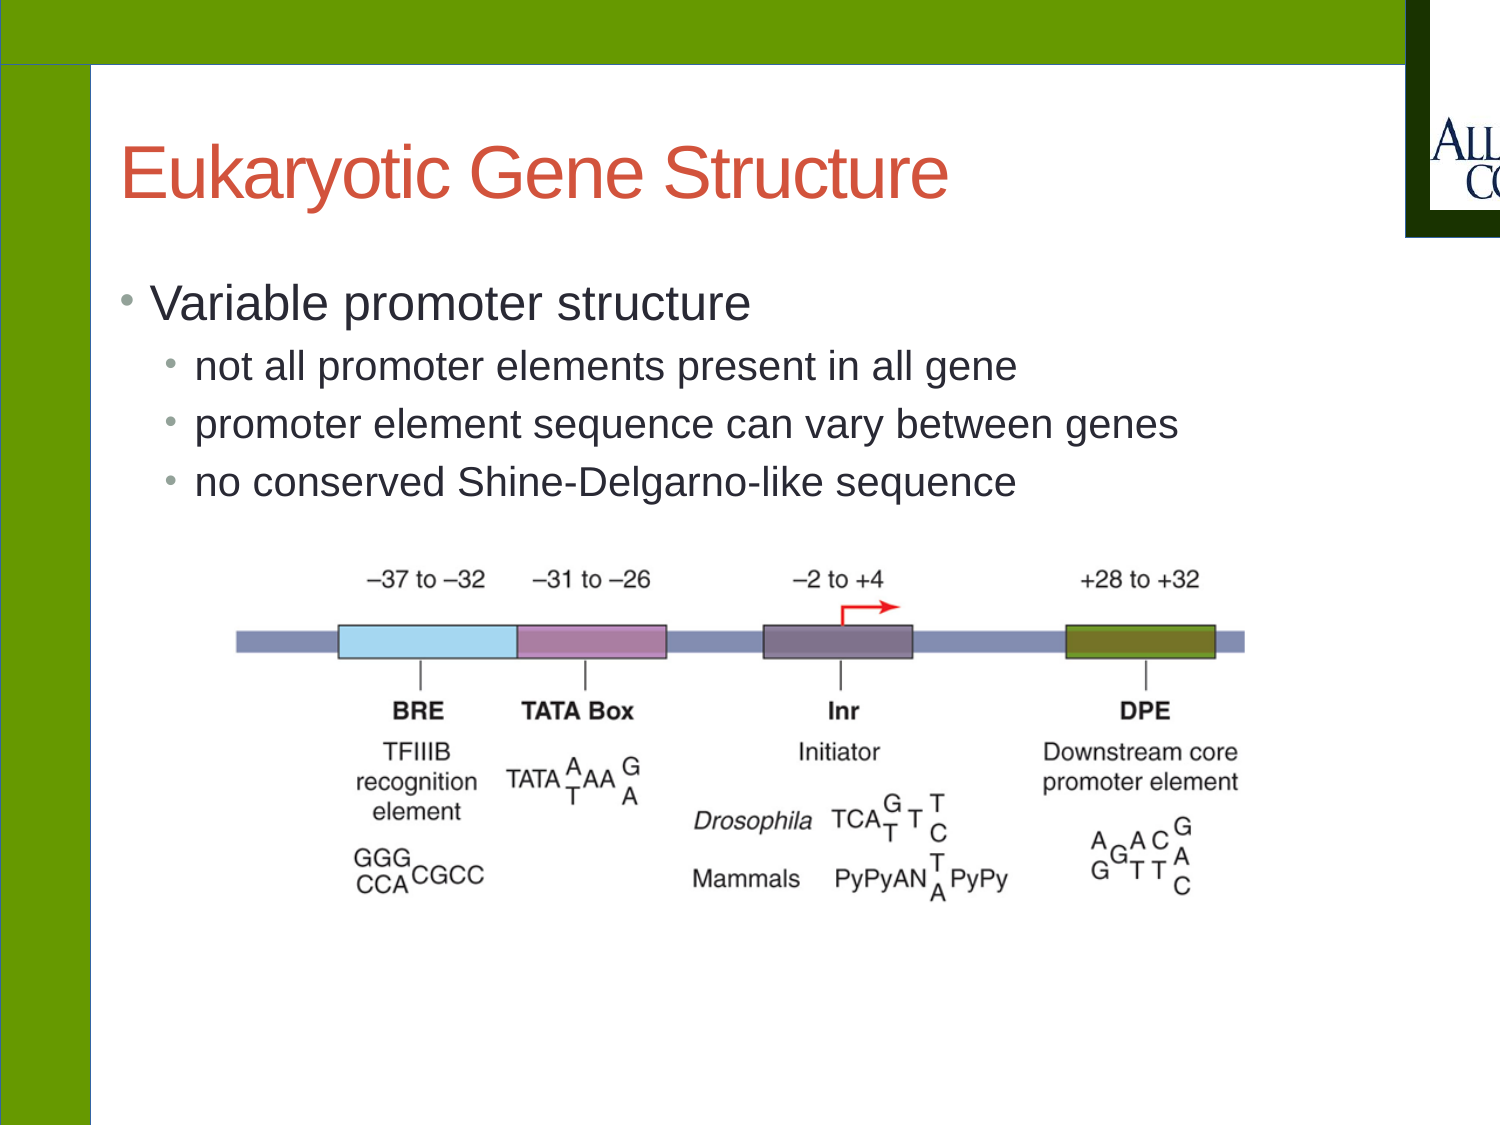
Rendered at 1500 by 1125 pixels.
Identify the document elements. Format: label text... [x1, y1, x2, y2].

picture [177, 544, 1301, 932]
title Eukaryotic Gene Structure [104, 87, 1455, 251]
list Variable promoter structure not all promoter elements present in all gene promoter element sequence can vary between genes no conserved Shine-Delgarno-like sequence makes identifying the start of the gene more difficult [104, 262, 1455, 1063]
text_box [1455, 210, 1500, 238]
text_box [0, 0, 1430, 1125]
picture [1430, 0, 1500, 210]
